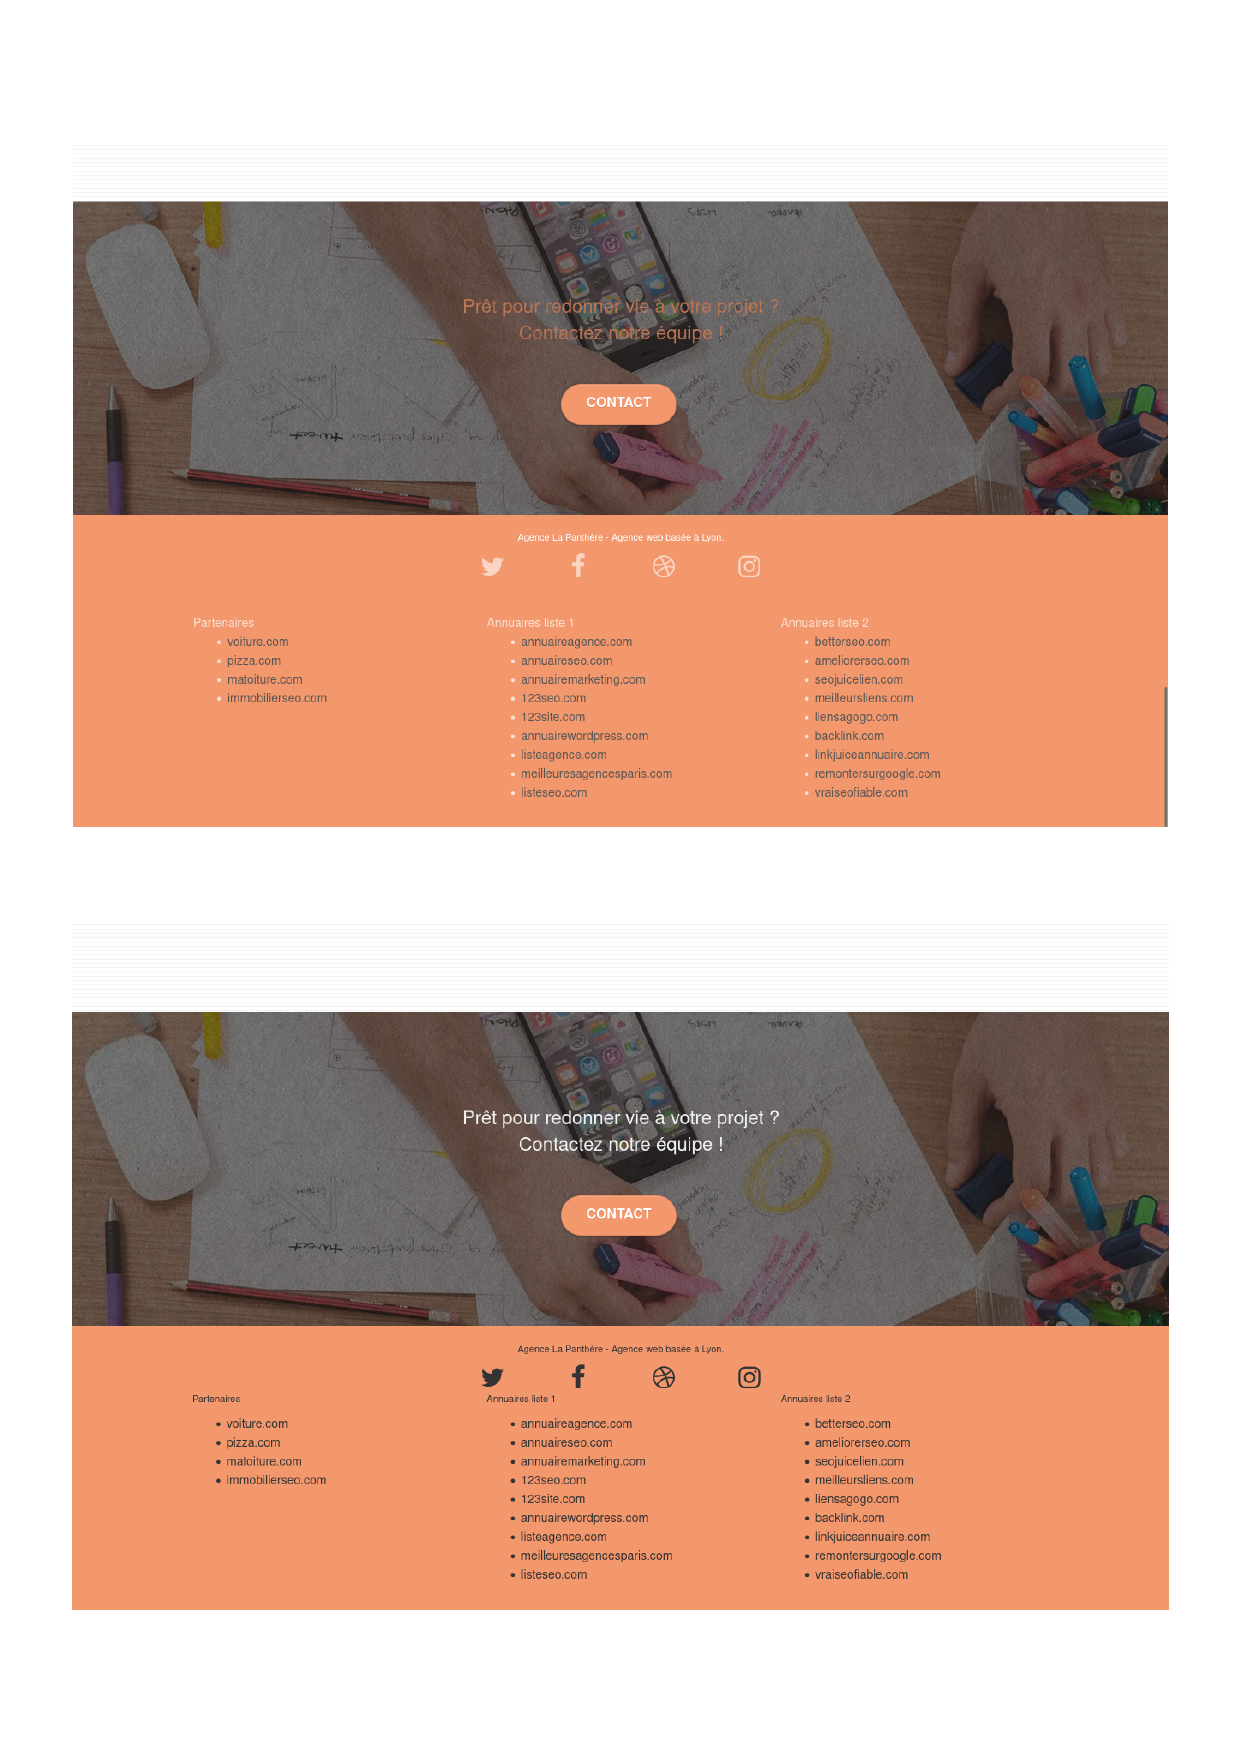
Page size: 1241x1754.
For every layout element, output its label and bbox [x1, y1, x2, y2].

picture [73, 142, 1168, 827]
picture [72, 924, 1169, 1610]
